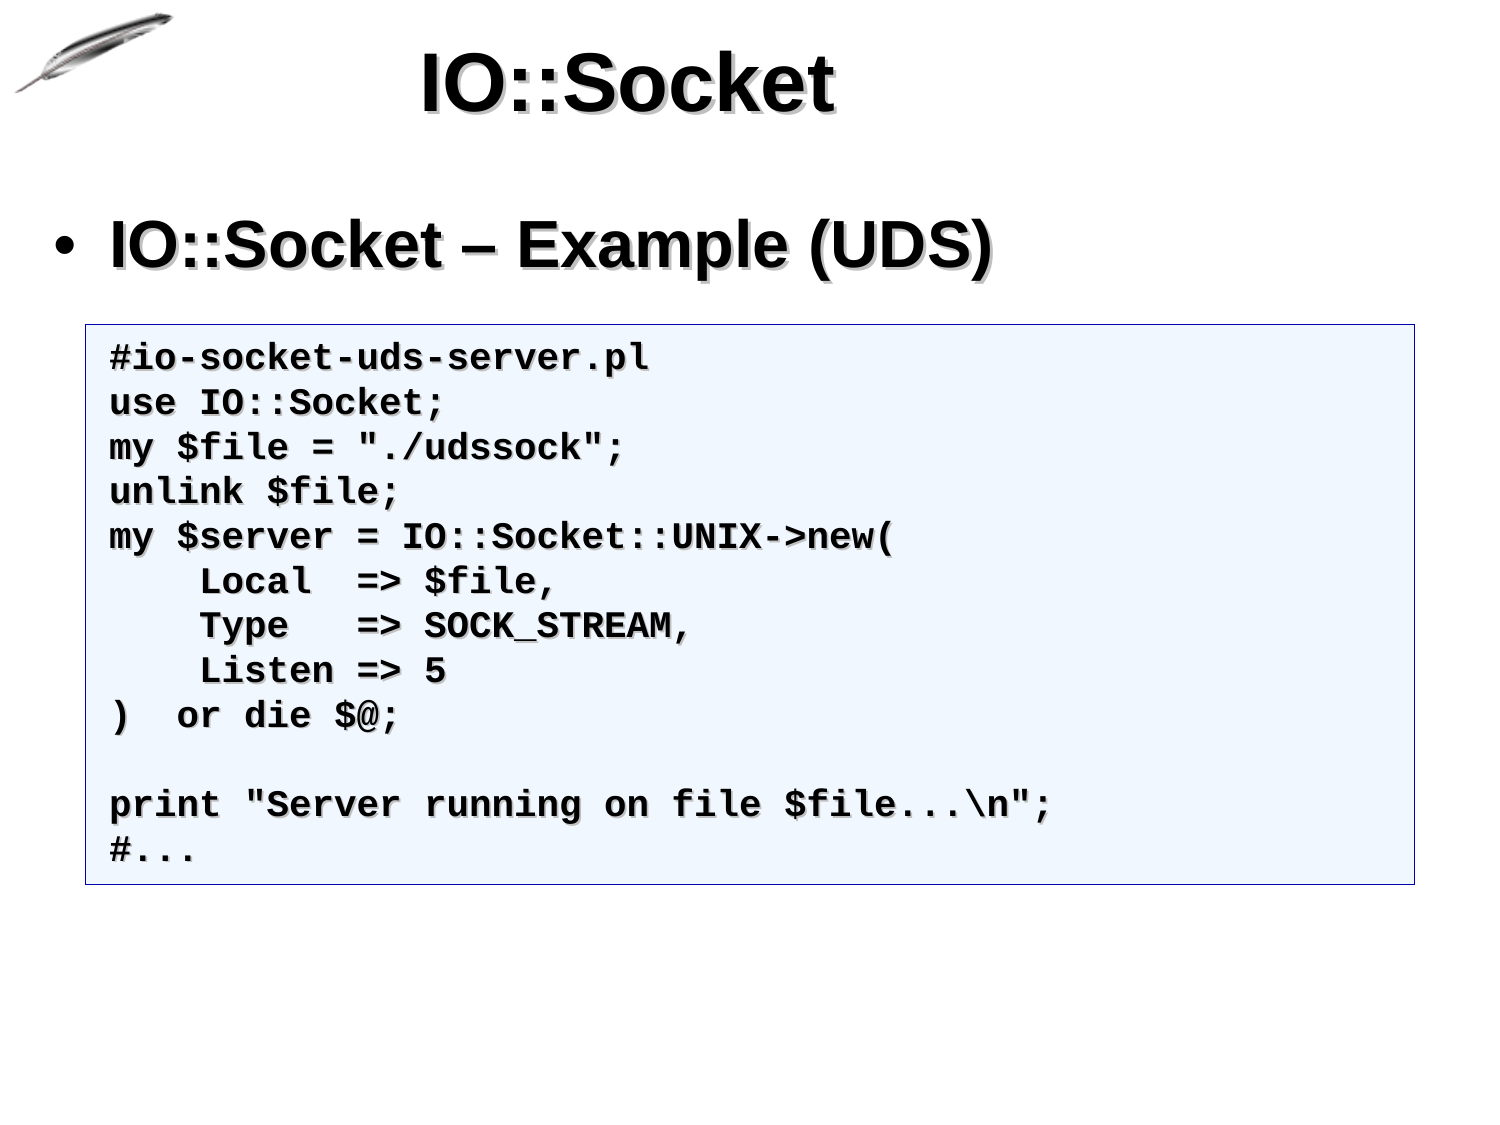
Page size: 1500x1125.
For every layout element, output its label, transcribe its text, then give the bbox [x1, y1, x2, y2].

list IO::Socket – Example (UDS) [53, 207, 1447, 1084]
picture [11, 11, 179, 95]
title IO::Socket [419, 0, 1459, 176]
text_box #io-socket-uds-server.pl use IO::Socket; my $file = "./udssock"; unlink $file; my $server = IO::Socket::UNIX->new( Local => $file, Type => SOCK_STREAM, Listen => 5 ) or die $@; print "Server running on file $file...\n"; #... [85, 324, 1415, 885]
